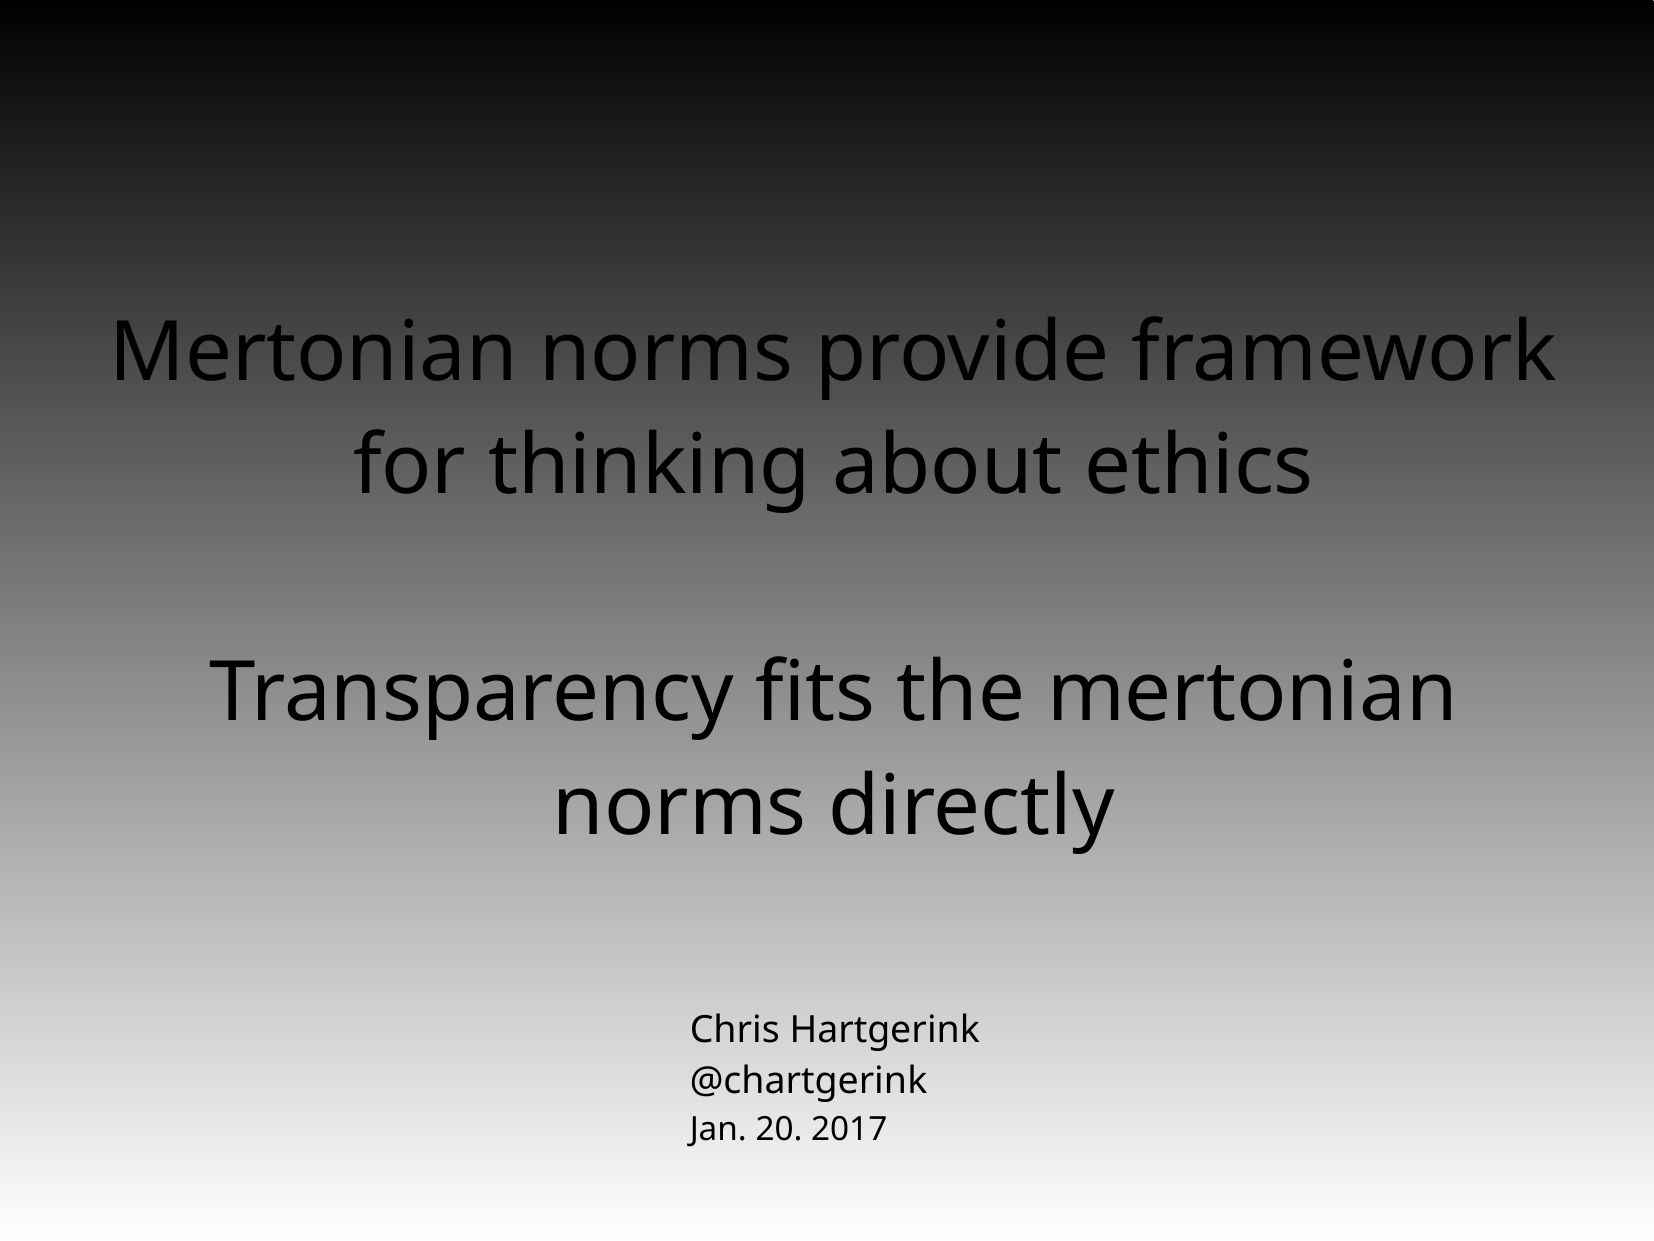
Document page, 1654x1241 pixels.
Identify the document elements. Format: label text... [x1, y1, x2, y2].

text_box Chris Hartgerink @chartgerink Jan. 20. 2017 [675, 995, 1024, 1141]
title Mertonian norms provide framework for thinking about ethics Transparency fits the mertonian norms directly [90, 275, 1579, 876]
